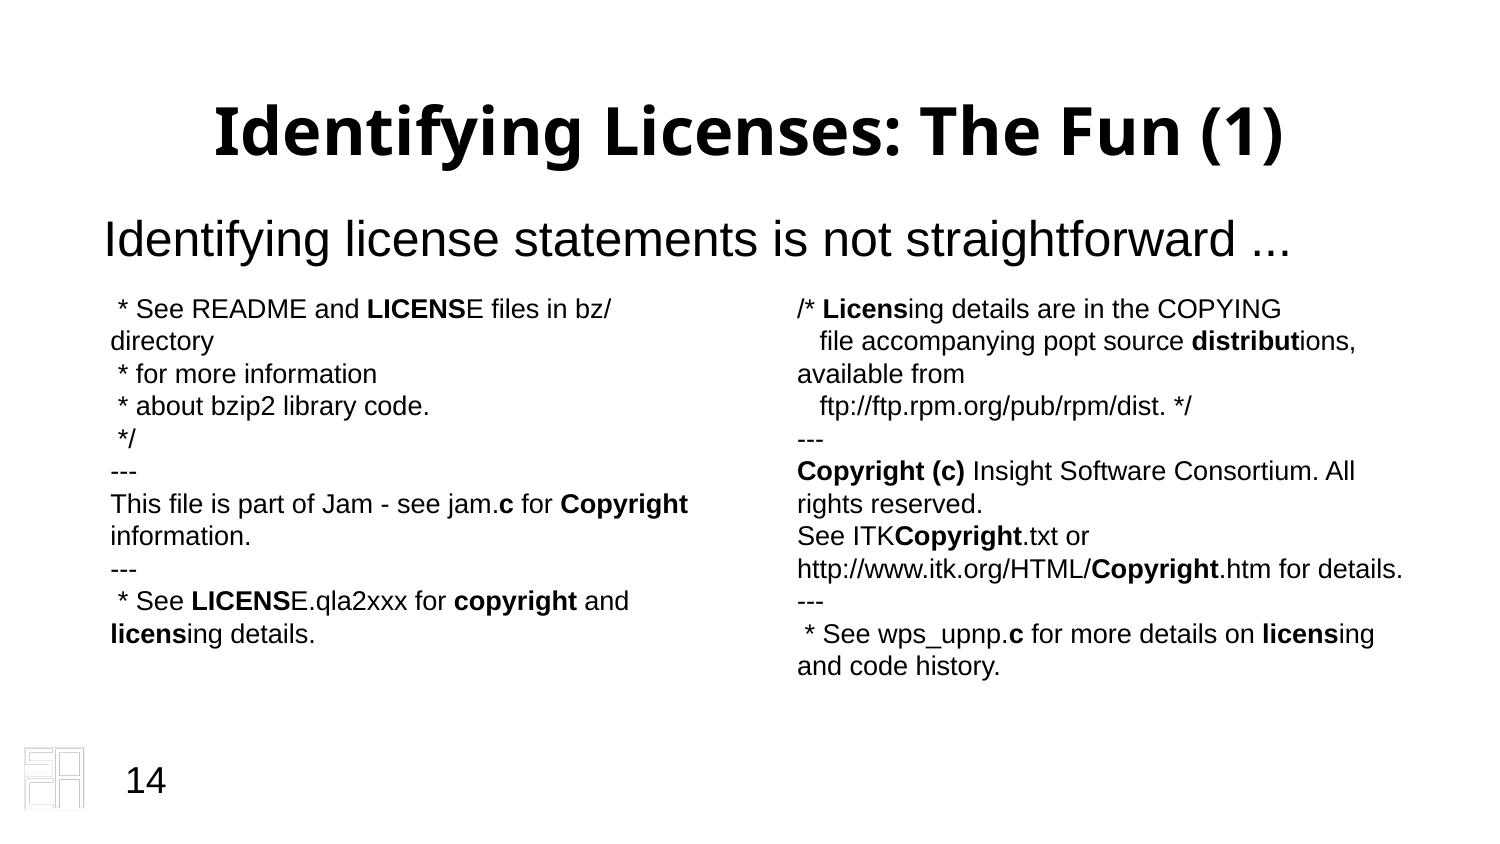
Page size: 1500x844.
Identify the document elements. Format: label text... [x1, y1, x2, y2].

text_box /* Licensing details are in the COPYING file accompanying popt source distributions, available from ftp://ftp.rpm.org/pub/rpm/dist. */ --- Copyright (c) Insight Software Consortium. All rights reserved. See ITKCopyright.txt or http://www.itk.org/HTML/Copyright.htm for details. --- * See wps_upnp.c for more details on licensing and code history. [782, 283, 1433, 700]
text_box * See README and LICENSE files in bz/ directory * for more information * about bzip2 library code. */ --- This file is part of Jam - see jam.c for Copyright information. --- * See LICENSE.qla2xxx for copyright and licensing details. [95, 283, 733, 700]
text_box Identifying Licenses: The Fun (1) [74, 39, 1425, 169]
picture [23, 746, 86, 811]
text_box Identifying license statements is not straightforward ... [88, 199, 1447, 753]
